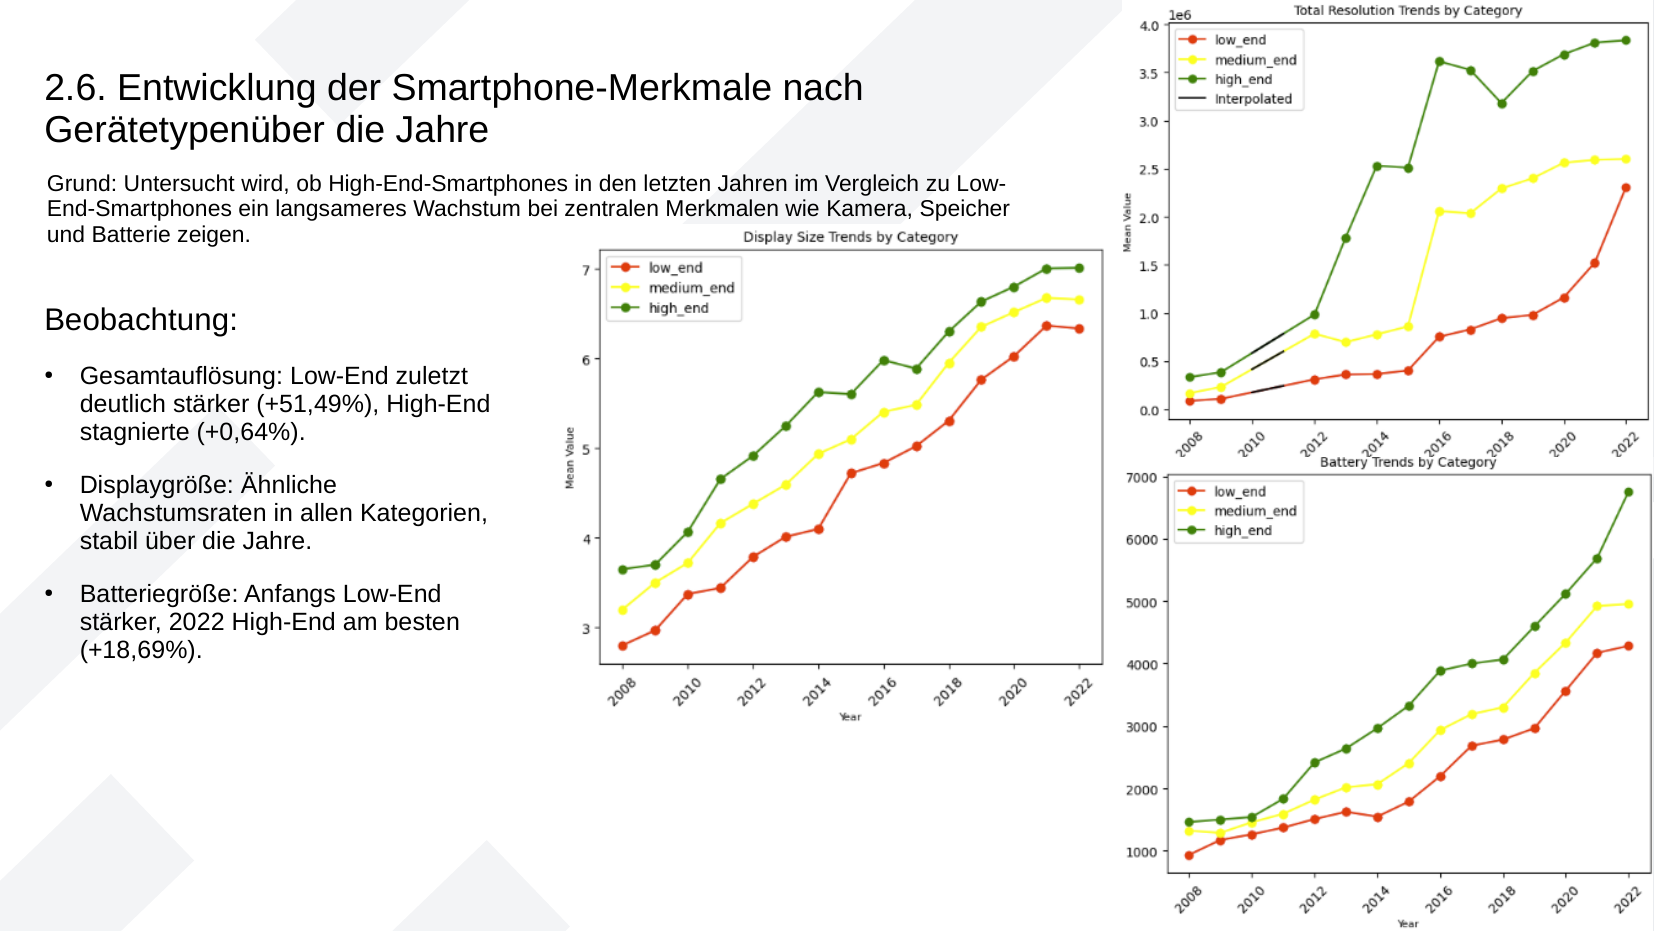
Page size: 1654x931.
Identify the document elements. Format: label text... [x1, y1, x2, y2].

text_box Grund: Untersucht wird, ob High-End-Smartphones in den letzten Jahren im Vergleich zu Low-End-Smartphones ein langsameres Wachstum bei zentralen Merkmalen wie Kamera, Speicher und Batterie zeigen. [32, 163, 1069, 496]
picture [1122, 0, 1654, 931]
text_box Beobachtung: Gesamtauflösung: Low-End zuletzt deutlich stärker (+51,49%), High-End stagnierte (+0,64%). Displaygröße: Ähnliche Wachstumsraten in allen Kategorien, stabil über die Jahre. Batteriegröße: Anfangs Low-End stärker, 2022 High-End am besten (+18,69%). [29, 295, 532, 931]
text_box 2.6. Entwicklung der Smartphone-Merkmale nach Gerätetypenüber die Jahre [29, 59, 1066, 226]
picture [561, 224, 1109, 727]
